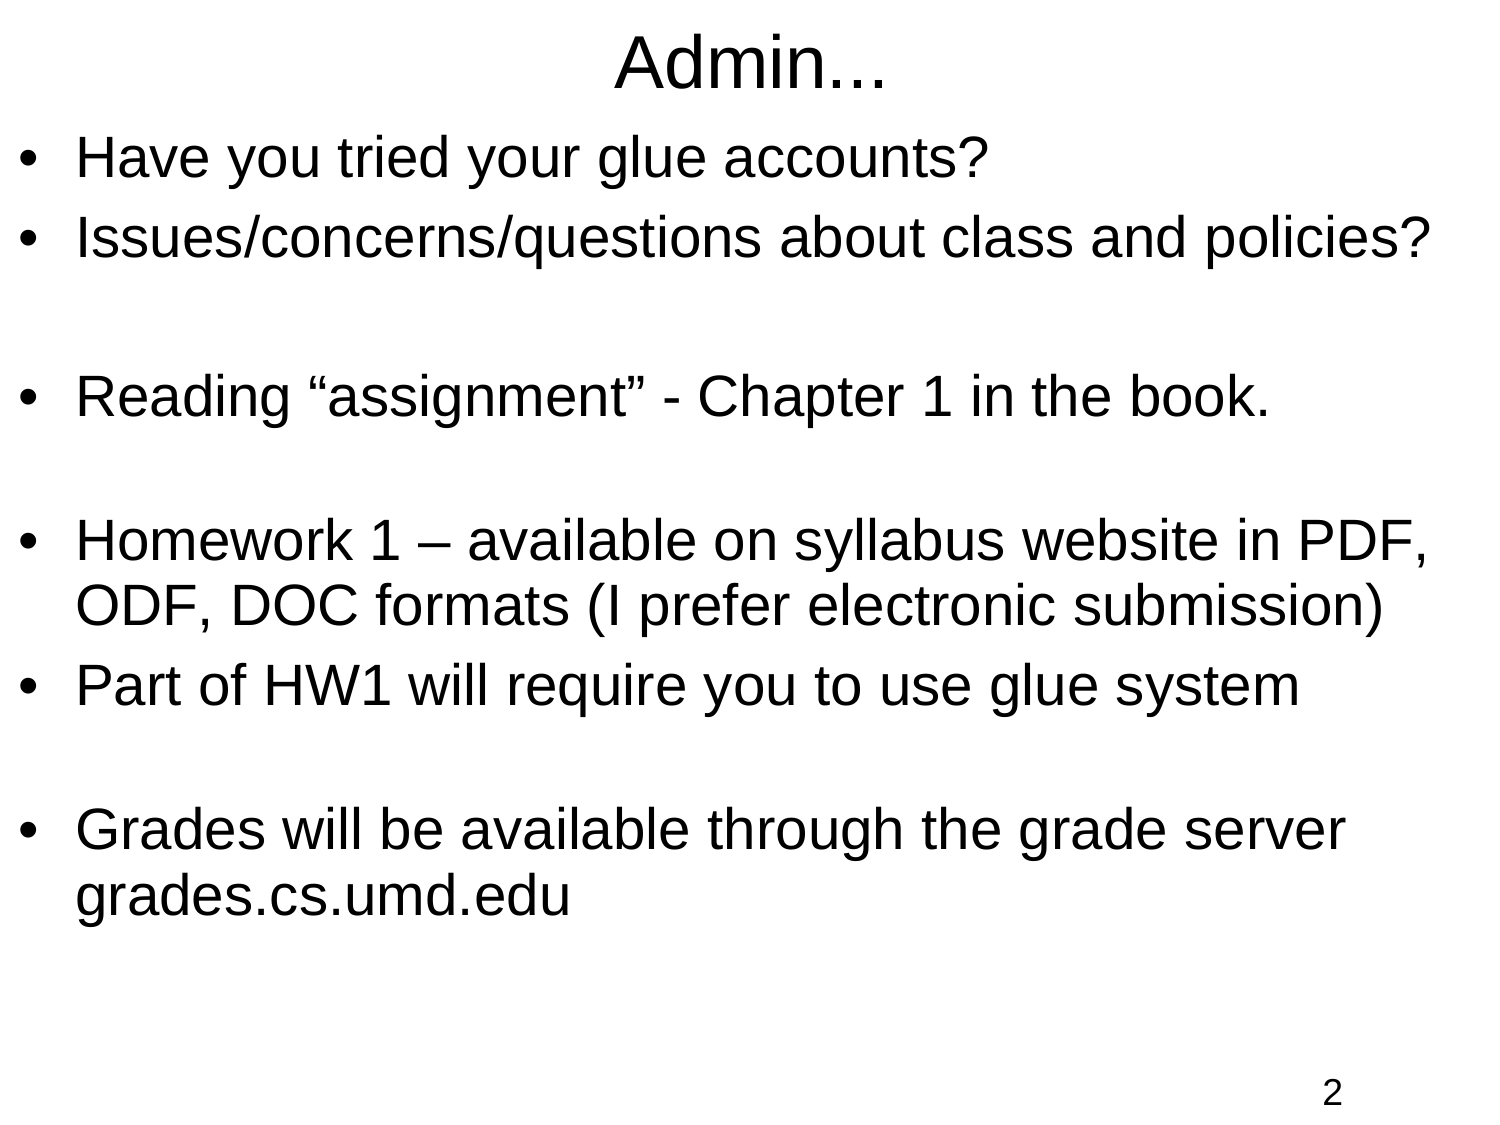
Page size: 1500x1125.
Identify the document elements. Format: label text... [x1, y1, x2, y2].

title Admin... [19, 9, 1485, 116]
list Have you tried your glue accounts? Issues/concerns/questions about class and policies? Reading “assignment” - Chapter 1 in the book. Homework 1 – available on syllabus website in PDF, ODF, DOC formats (I prefer electronic submission) Part of HW1 will require you to use glue system Grades will be available through the grade server grades.cs.umd.edu [18, 124, 1485, 1111]
